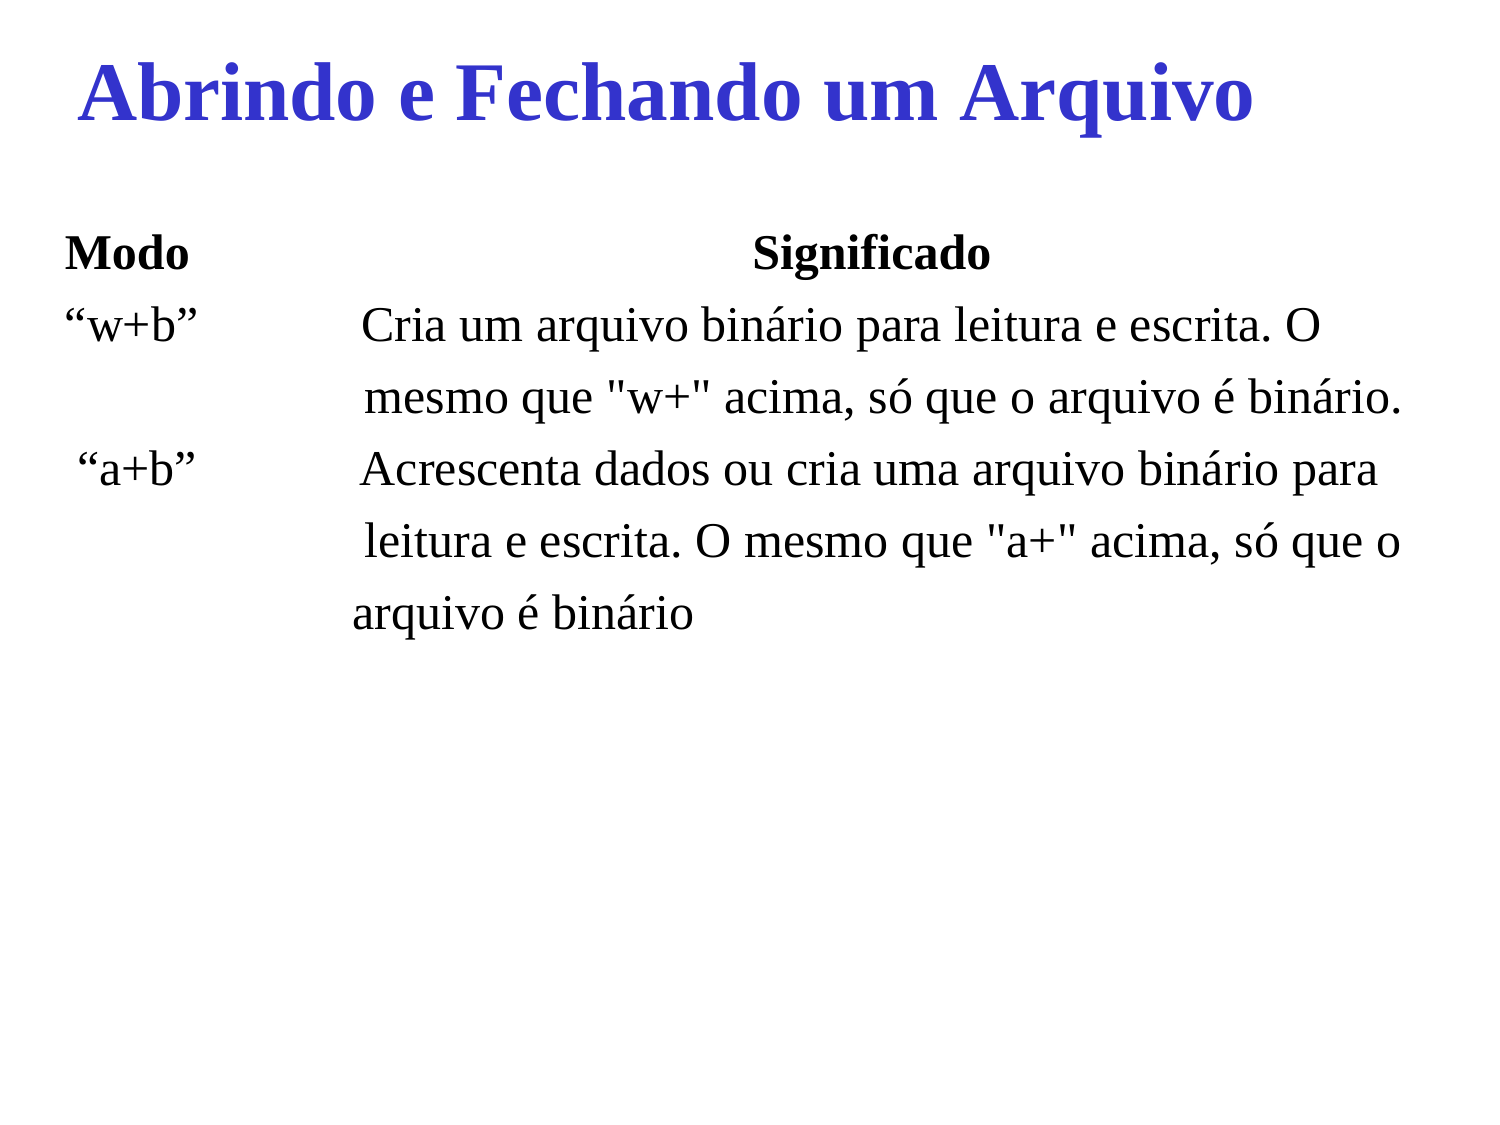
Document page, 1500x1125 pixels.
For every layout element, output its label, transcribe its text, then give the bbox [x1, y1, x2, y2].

text_box Modo Significado “w+b” Cria um arquivo binário para leitura e escrita. O mesmo que "w+" acima, só que o arquivo é binário. “a+b” Acrescenta dados ou cria uma arquivo binário para leitura e escrita. O mesmo que "a+" acima, só que o arquivo é binário [50, 199, 1430, 648]
text_box Abrindo e Fechando um Arquivo [62, 29, 1272, 146]
